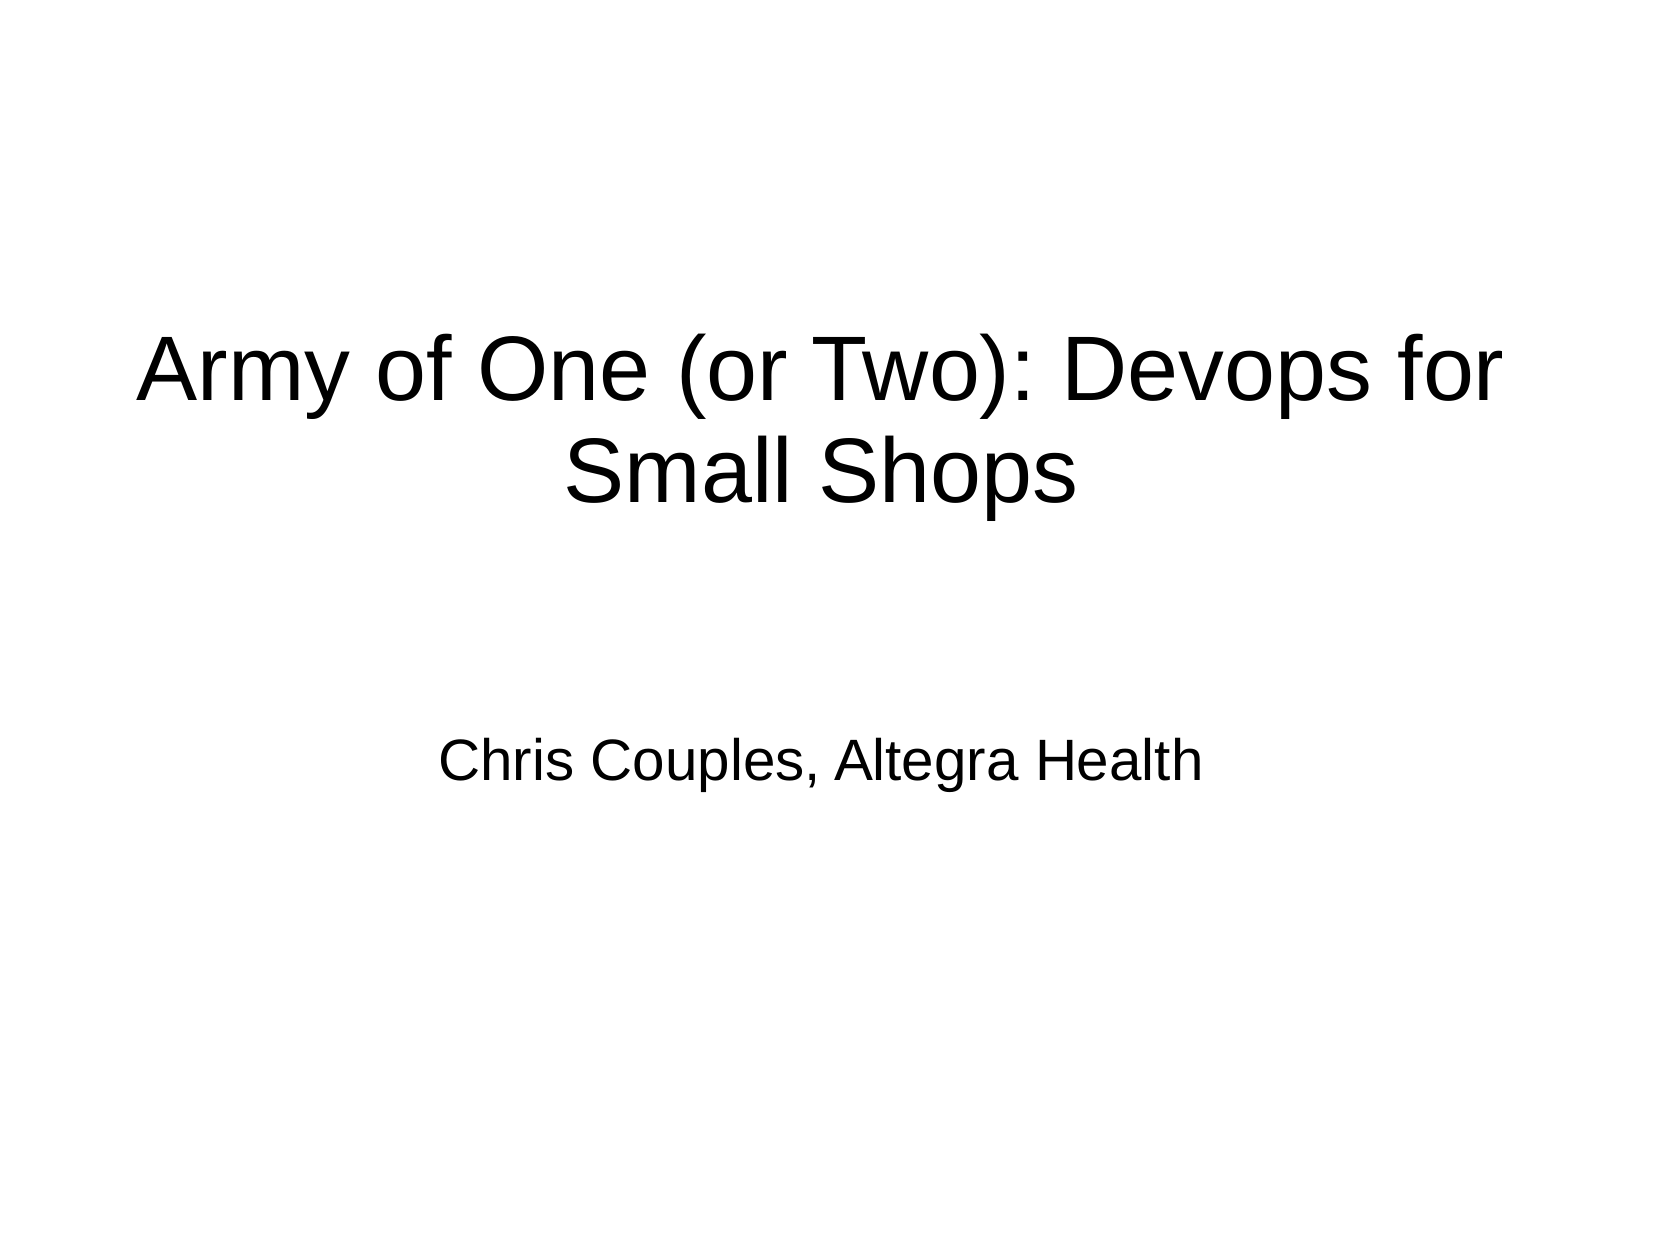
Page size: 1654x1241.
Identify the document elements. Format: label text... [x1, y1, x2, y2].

subtitle Army of One (or Two): Devops for Small Shops Chris Couples, Altegra Health [82, 75, 1561, 1036]
